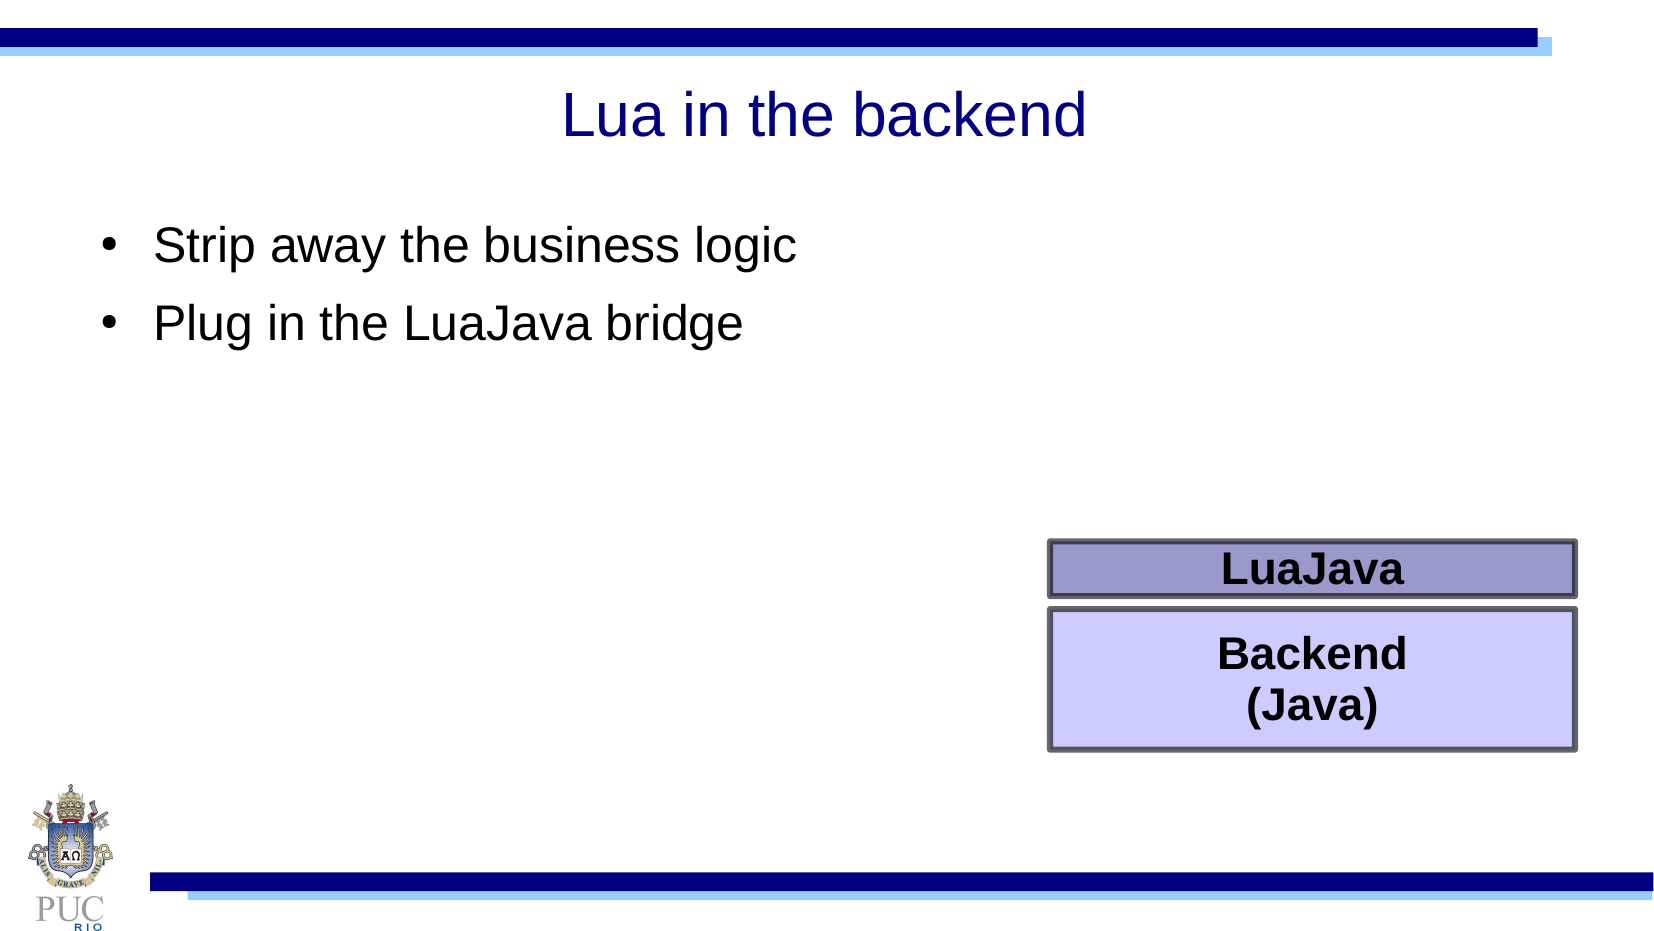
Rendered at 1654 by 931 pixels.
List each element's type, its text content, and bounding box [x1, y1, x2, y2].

list Strip away the business logic Plug in the LuaJava bridge [82, 217, 1013, 751]
text_box LuaJava [1050, 541, 1576, 597]
title Lua in the backend [37, 37, 1613, 193]
text_box Backend (Java) [1050, 609, 1576, 750]
picture [28, 784, 113, 931]
